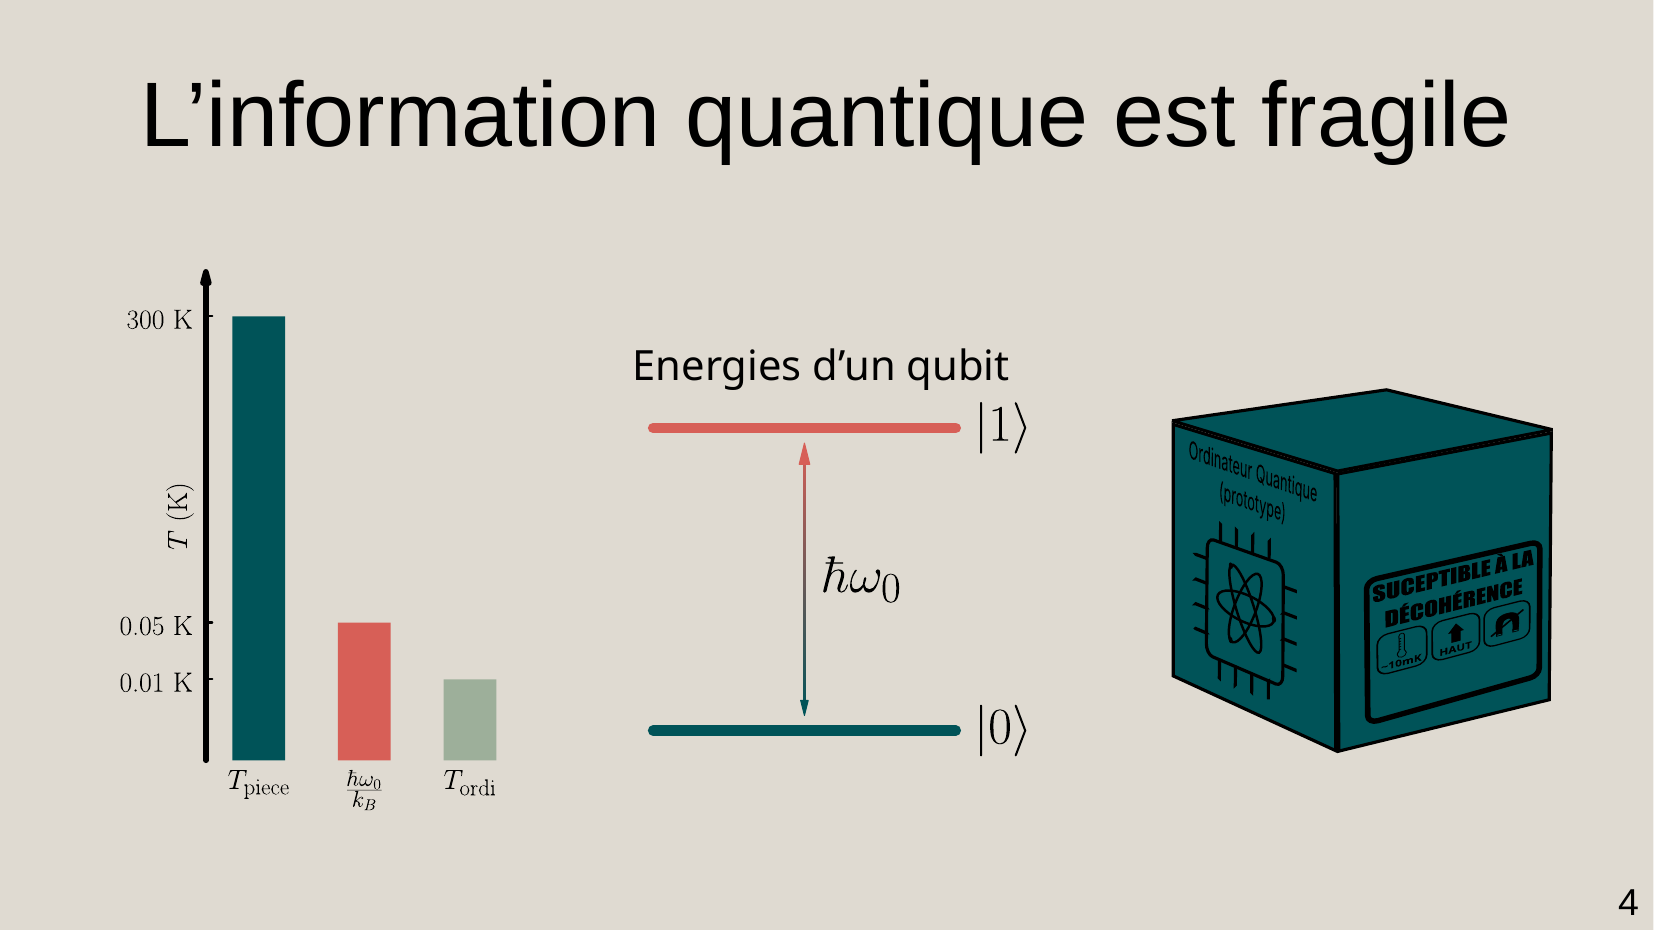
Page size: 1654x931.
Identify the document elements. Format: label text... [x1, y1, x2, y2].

picture [1148, 294, 1654, 799]
text_box <number> [1509, 873, 1654, 931]
picture [636, 383, 1051, 775]
picture [109, 263, 507, 821]
title L’information quantique est fragile [82, 37, 1571, 193]
title Energies d’un qubit [620, 309, 1023, 419]
